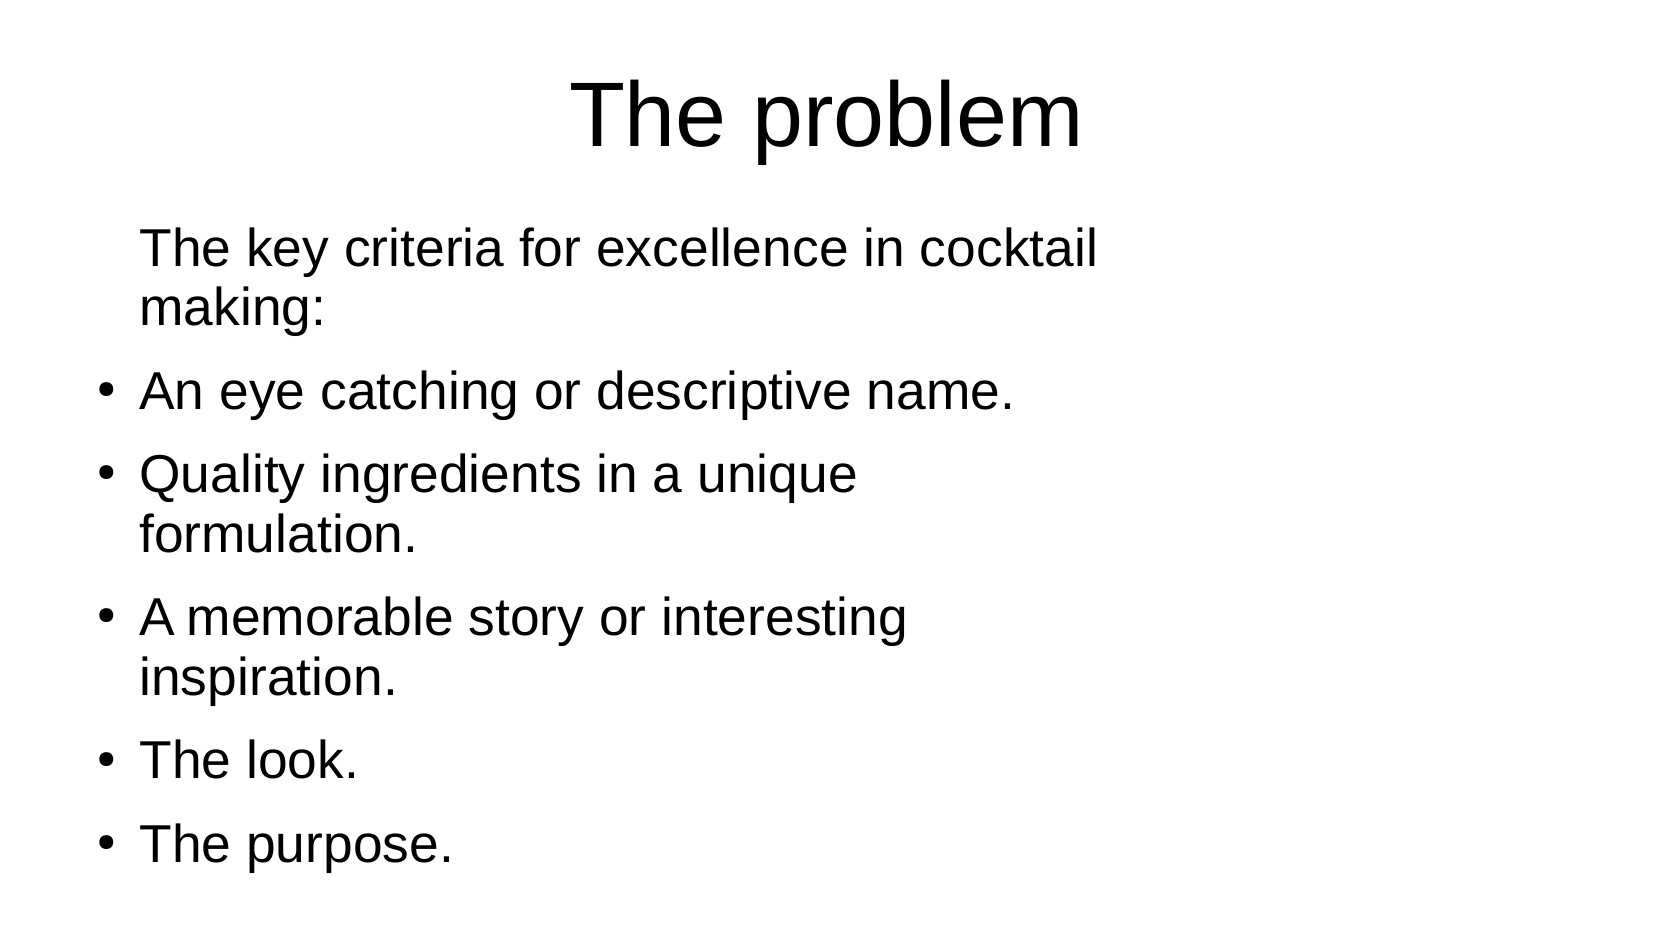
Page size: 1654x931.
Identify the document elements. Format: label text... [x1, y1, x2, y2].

title The problem [82, 37, 1571, 193]
list The key criteria for excellence in cocktail making: An eye catching or descriptive name. Quality ingredients in a unique formulation. A memorable story or interesting inspiration. The look. The purpose. [82, 217, 1111, 875]
